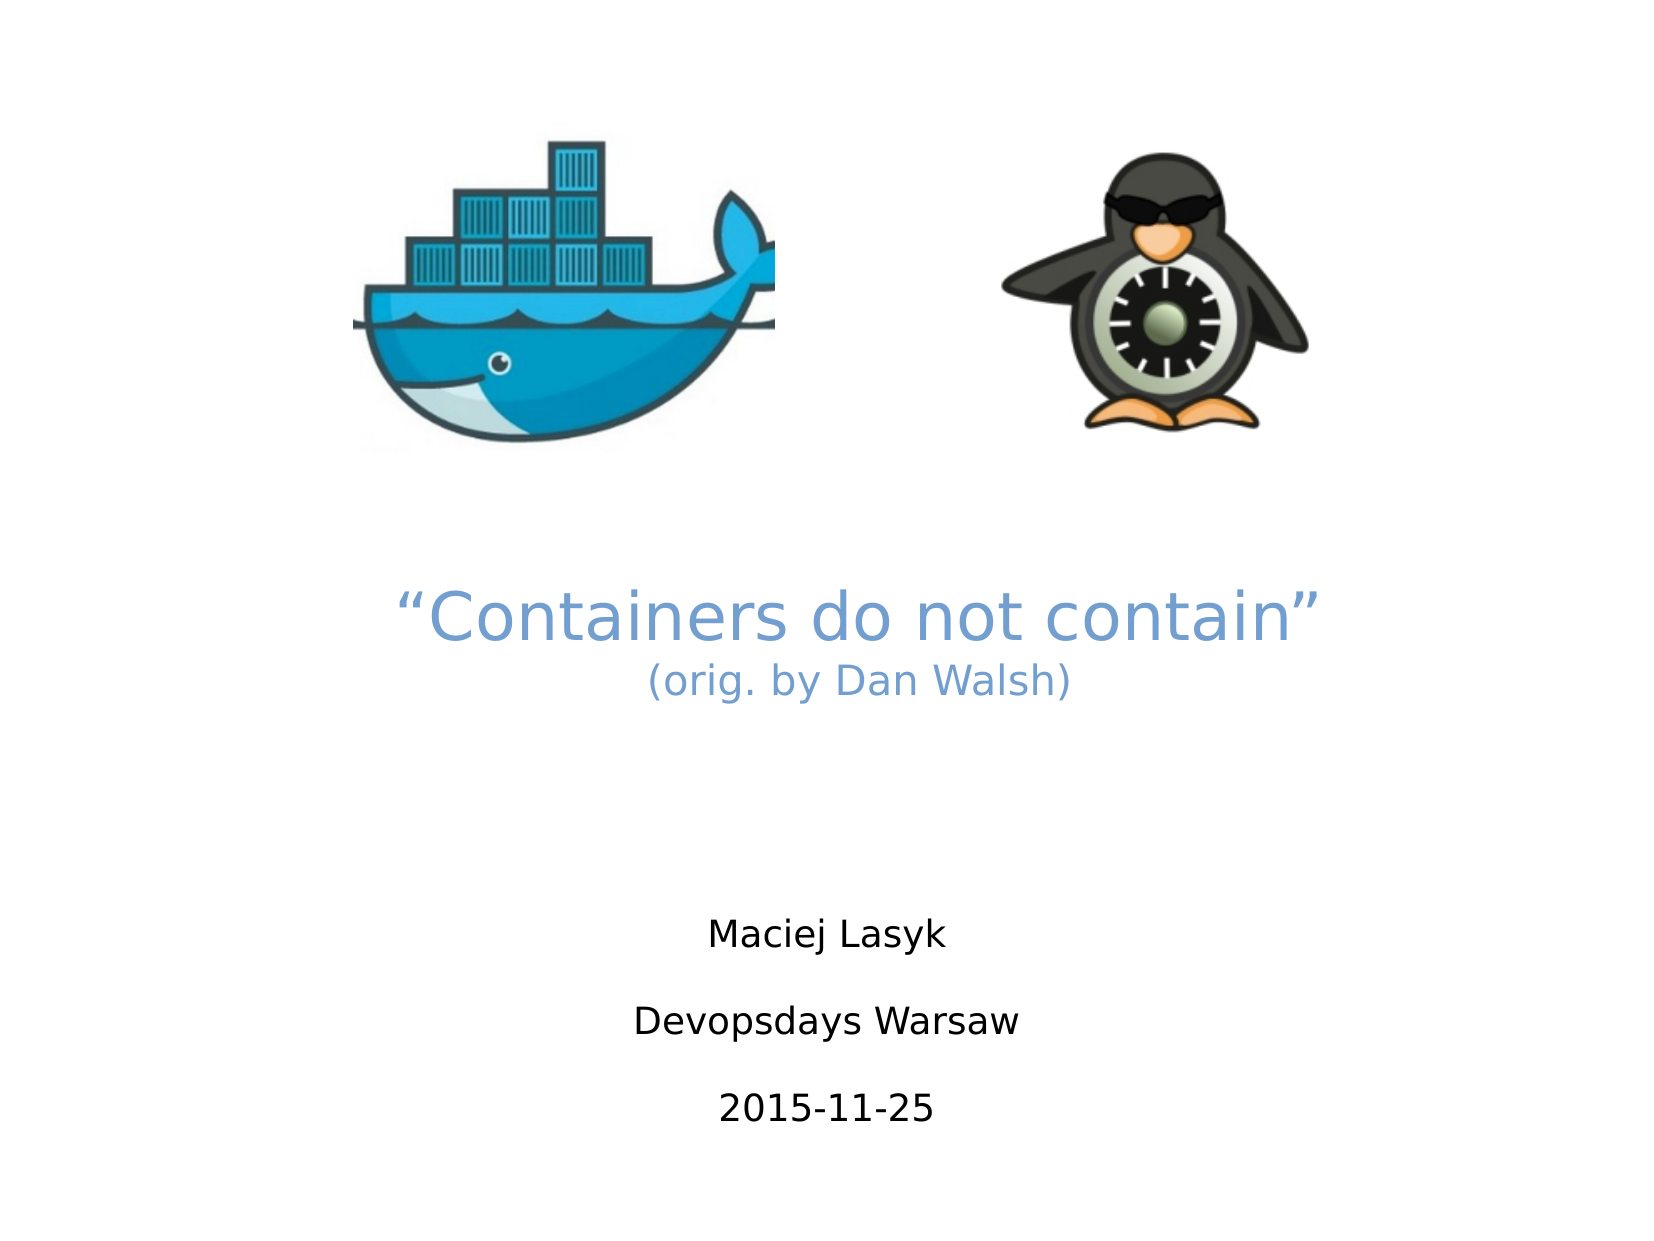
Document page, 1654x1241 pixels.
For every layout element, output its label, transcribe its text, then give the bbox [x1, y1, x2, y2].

picture [353, 122, 775, 453]
text_box “Containers do not contain” (orig. by Dan Walsh) [379, 571, 1340, 713]
picture [990, 138, 1324, 441]
text_box Maciej Lasyk Devopsdays Warsaw 2015-11-25 [618, 905, 1036, 1138]
